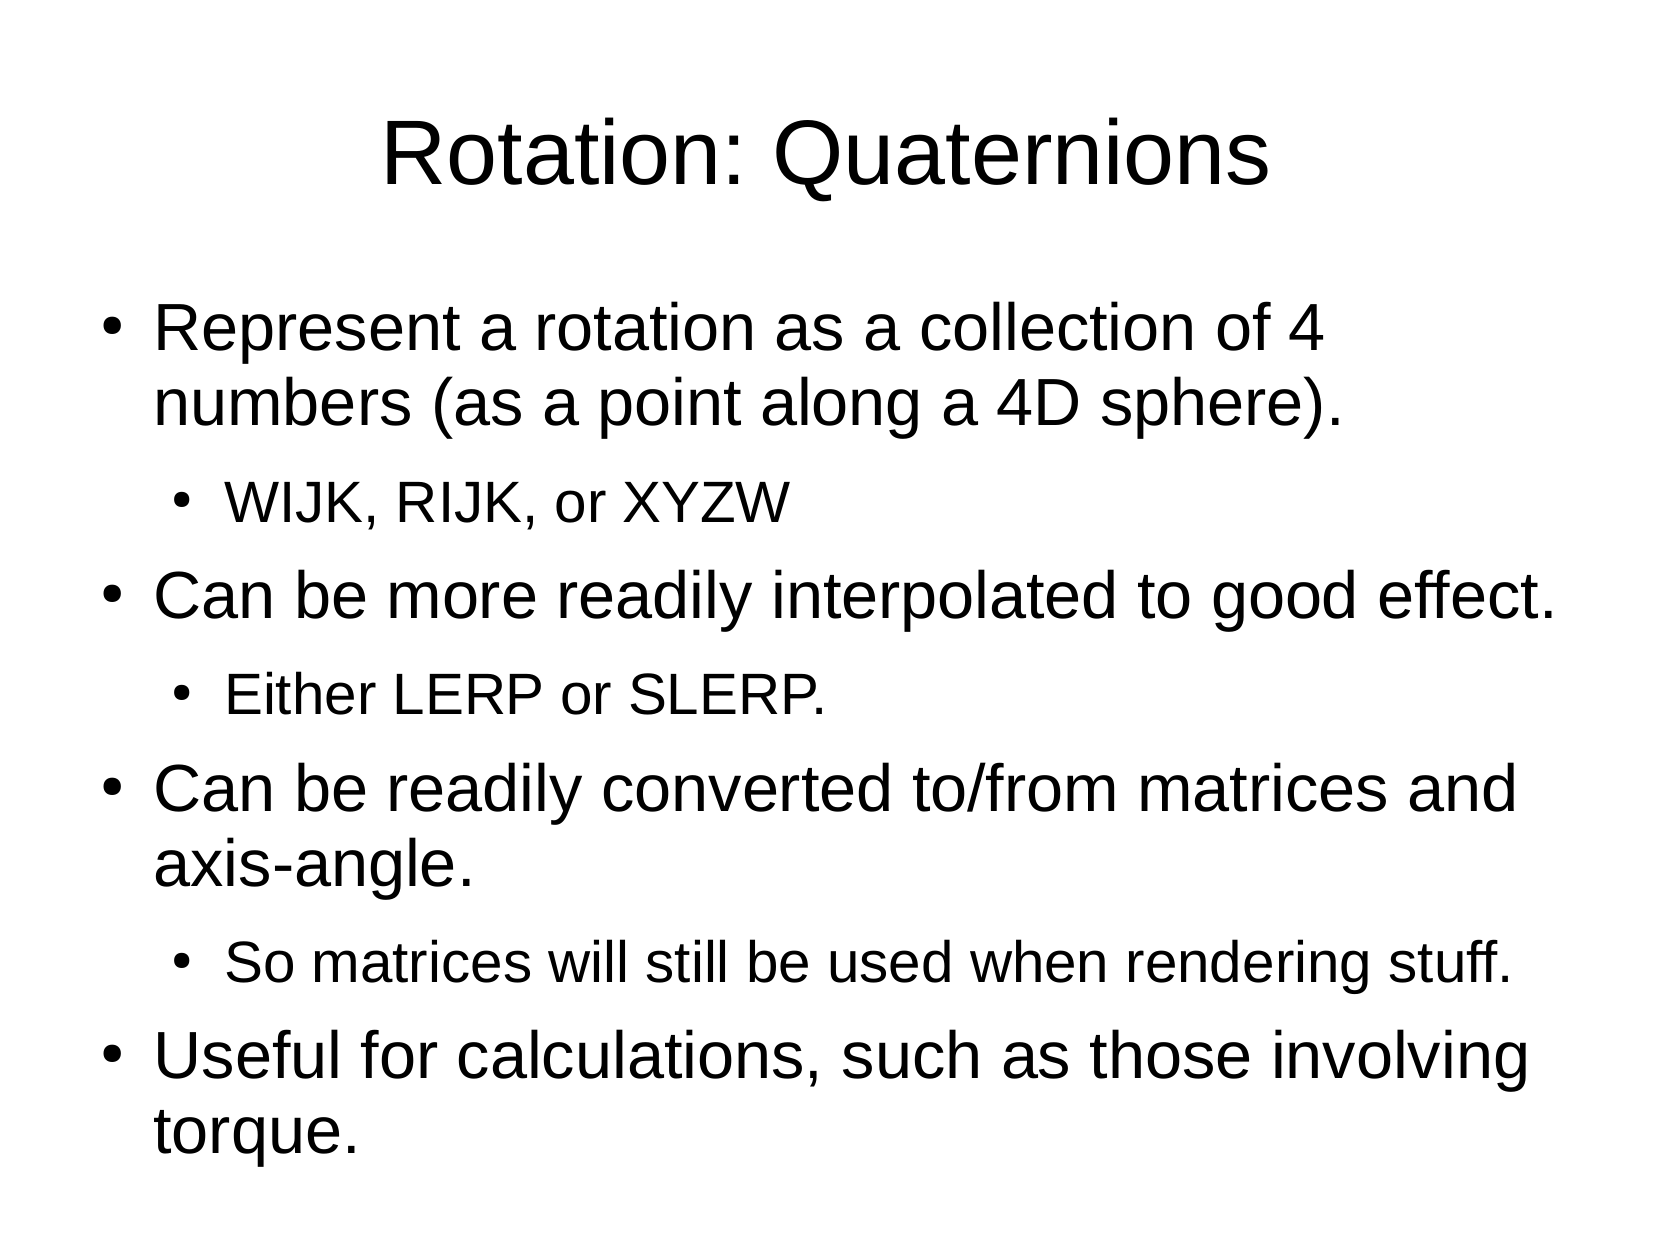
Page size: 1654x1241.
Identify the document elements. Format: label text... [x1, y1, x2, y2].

list Represent a rotation as a collection of 4 numbers (as a point along a 4D sphere). WIJK, RIJK, or XYZW Can be more readily interpolated to good effect. Either LERP or SLERP. Can be readily converted to/from matrices and axis-angle. So matrices will still be used when rendering stuff. Useful for calculations, such as those involving torque. [82, 290, 1571, 1164]
title Rotation: Quaternions [82, 56, 1571, 250]
